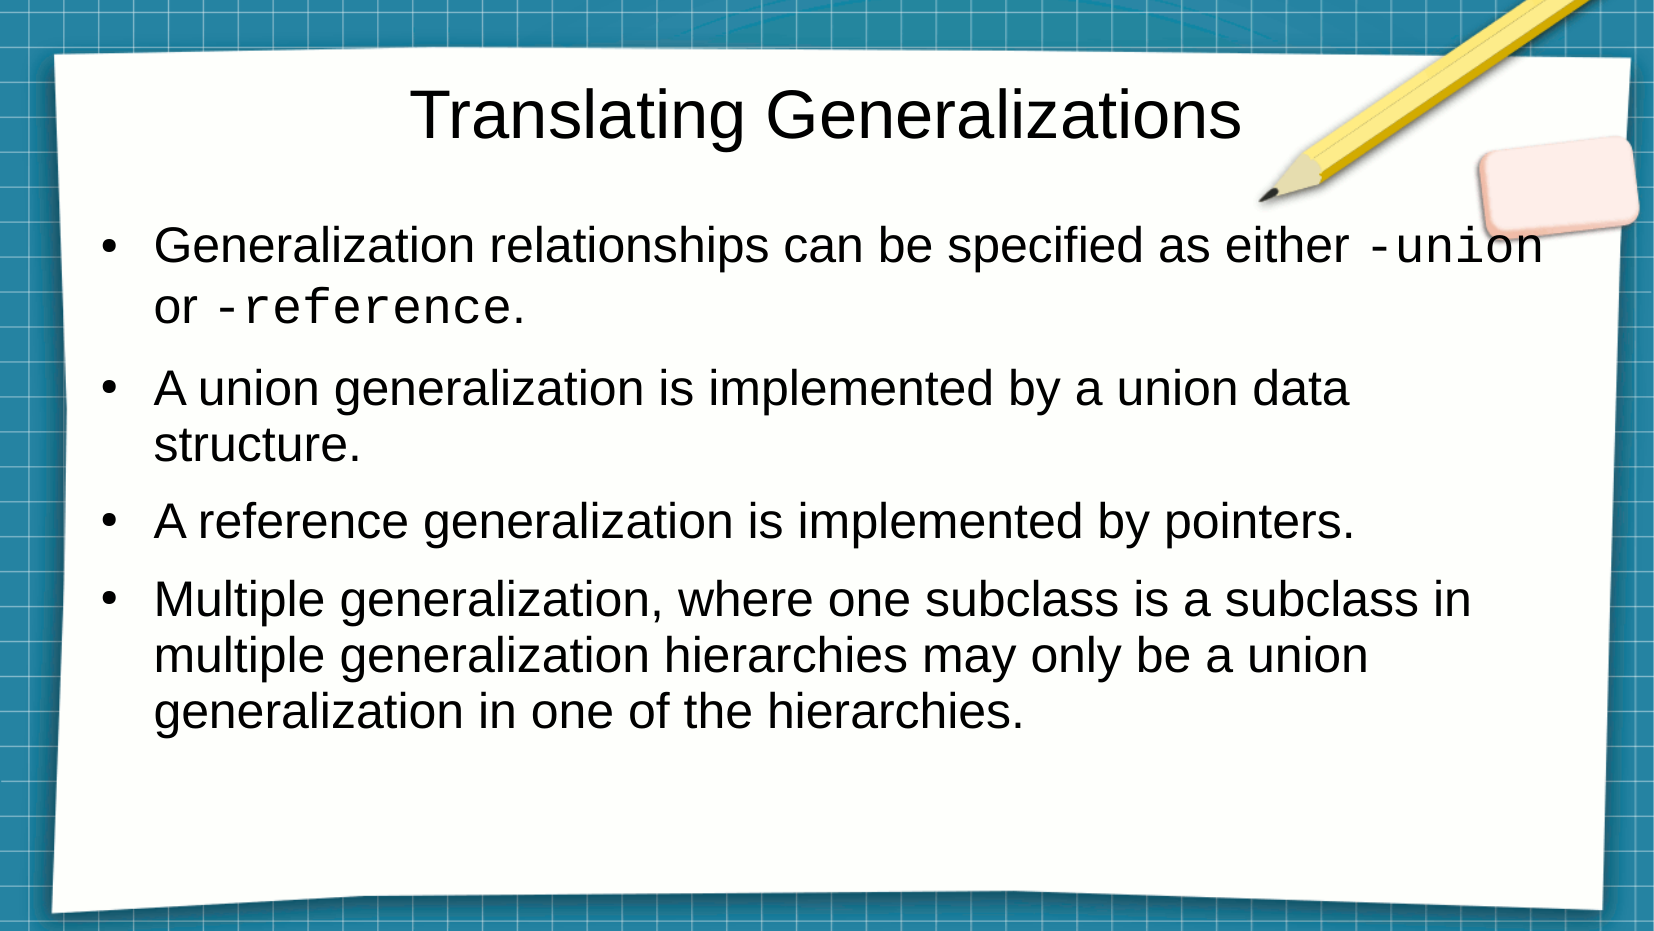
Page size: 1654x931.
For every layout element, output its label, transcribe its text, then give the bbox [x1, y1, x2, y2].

title Translating Generalizations [82, 37, 1571, 193]
list Generalization relationships can be specified as either -union or -reference. A union generalization is implemented by a union data structure. A reference generalization is implemented by pointers. Multiple generalization, where one subclass is a subclass in multiple generalization hierarchies may only be a union generalization in one of the hierarchies. [82, 217, 1571, 758]
picture [0, 0, 1654, 931]
